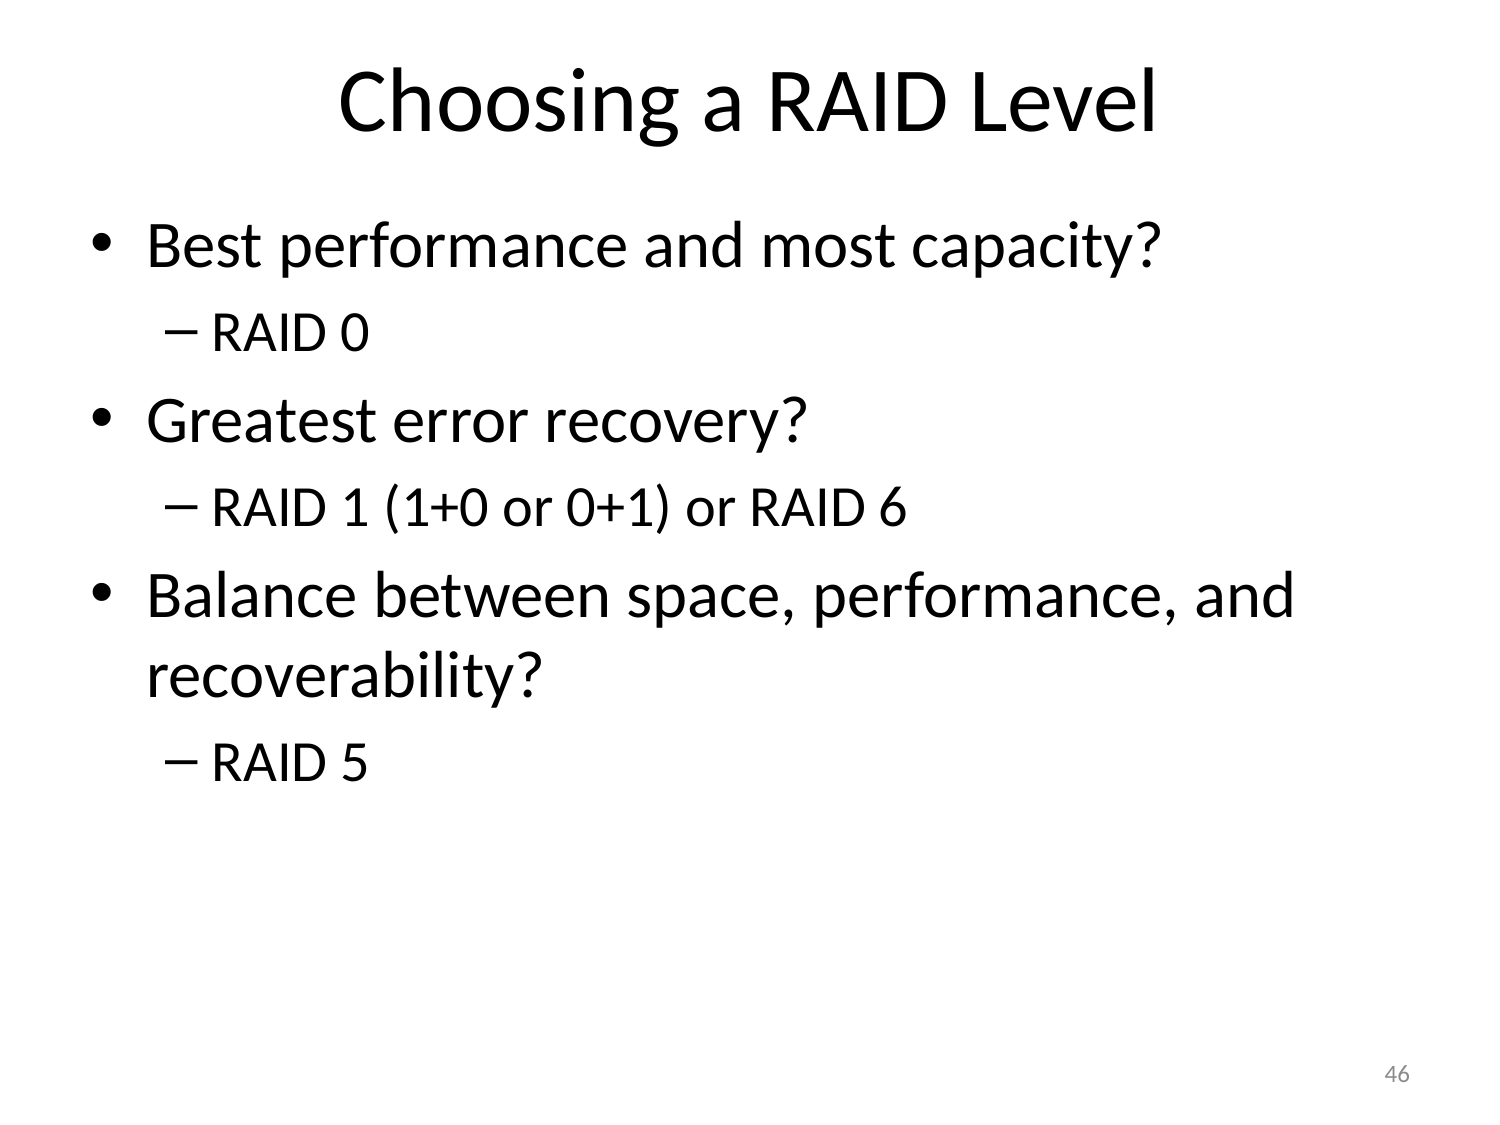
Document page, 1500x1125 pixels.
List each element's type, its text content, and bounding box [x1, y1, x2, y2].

list Best performance and most capacity? RAID 0 Greatest error recovery? RAID 1 (1+0 or 0+1) or RAID 6 Balance between space, performance, and recoverability? RAID 5 [75, 193, 1425, 1040]
title Choosing a RAID Level [75, 1, 1425, 189]
slide_number <number> [1074, 1042, 1425, 1103]
